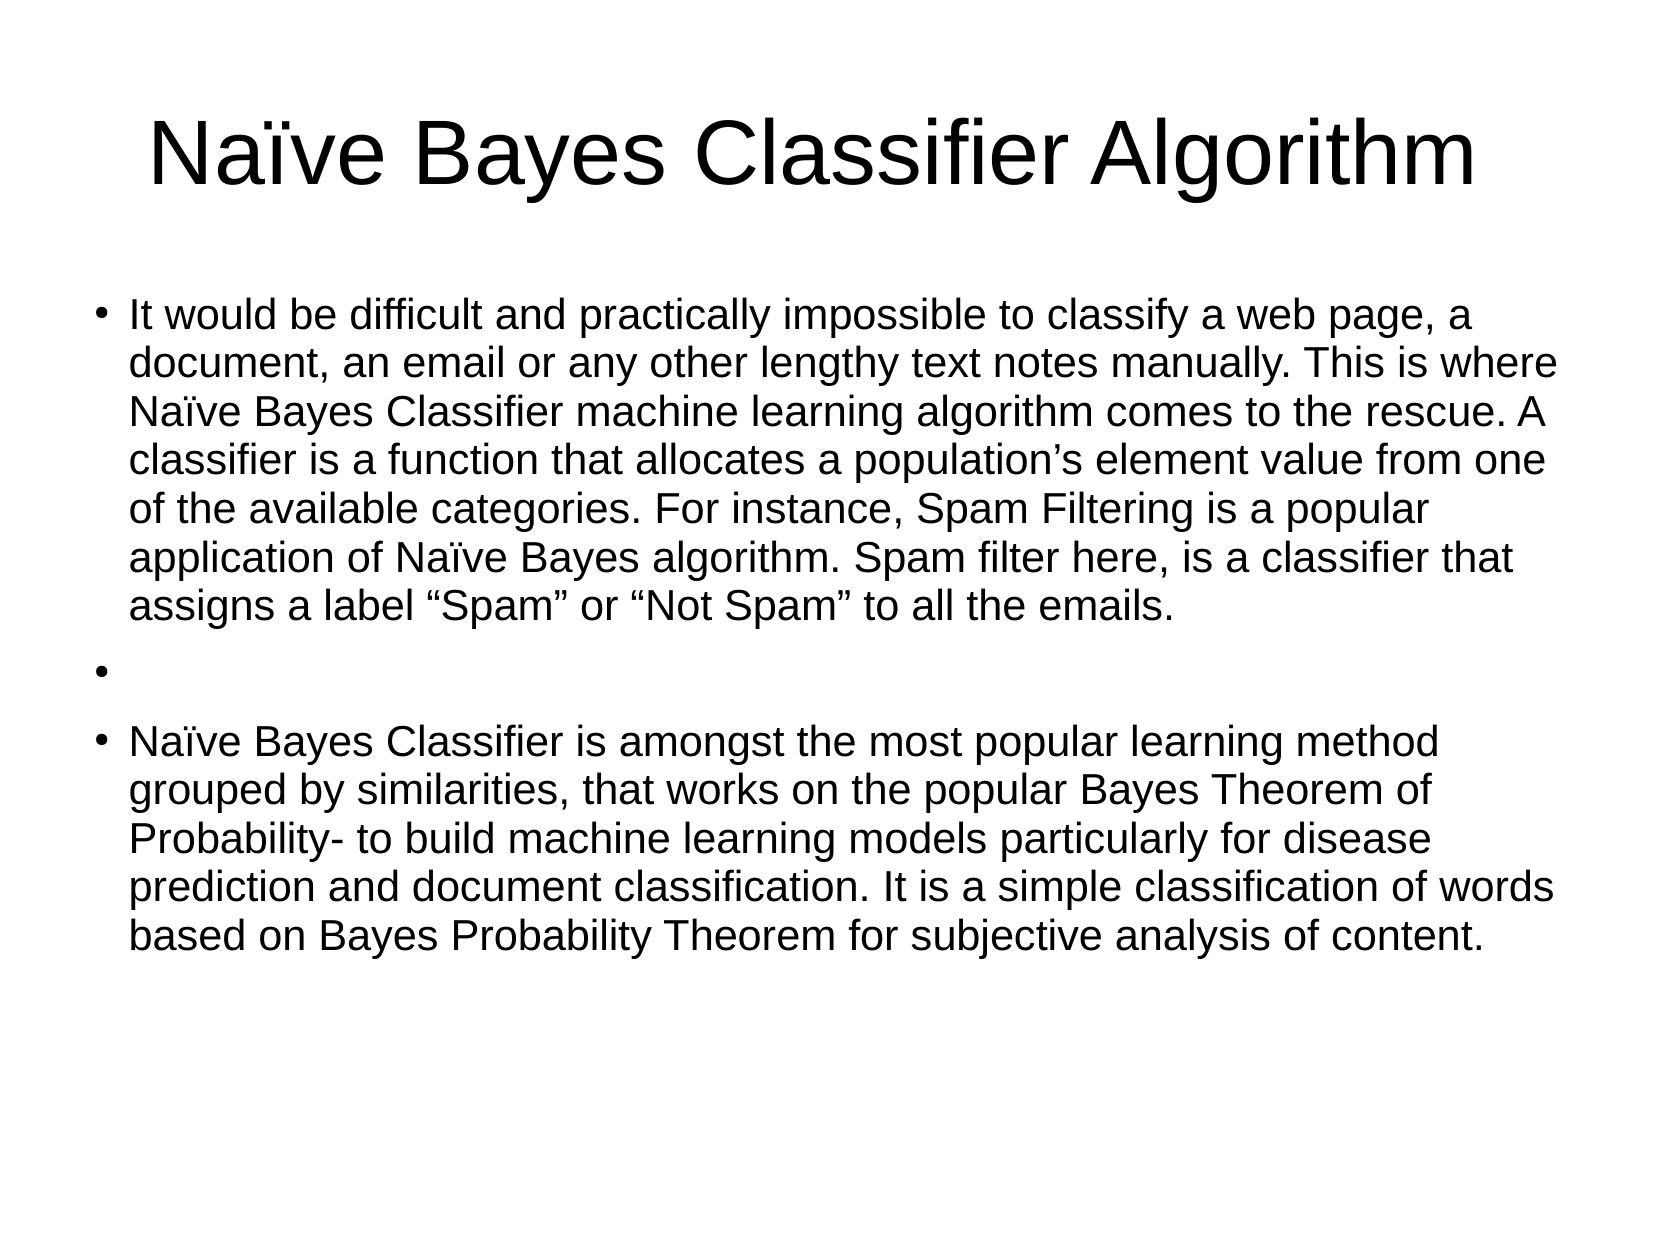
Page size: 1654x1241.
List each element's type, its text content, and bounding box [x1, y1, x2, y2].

title Naïve Bayes Classifier Algorithm [82, 49, 1571, 257]
list It would be difficult and practically impossible to classify a web page, a document, an email or any other lengthy text notes manually. This is where Naïve Bayes Classifier machine learning algorithm comes to the rescue. A classifier is a function that allocates a population’s element value from one of the available categories. For instance, Spam Filtering is a popular application of Naïve Bayes algorithm. Spam filter here, is a classifier that assigns a label “Spam” or “Not Spam” to all the emails. Naïve Bayes Classifier is amongst the most popular learning method grouped by similarities, that works on the popular Bayes Theorem of Probability- to build machine learning models particularly for disease prediction and document classification. It is a simple classification of words based on Bayes Probability Theorem for subjective analysis of content. [82, 290, 1571, 1010]
